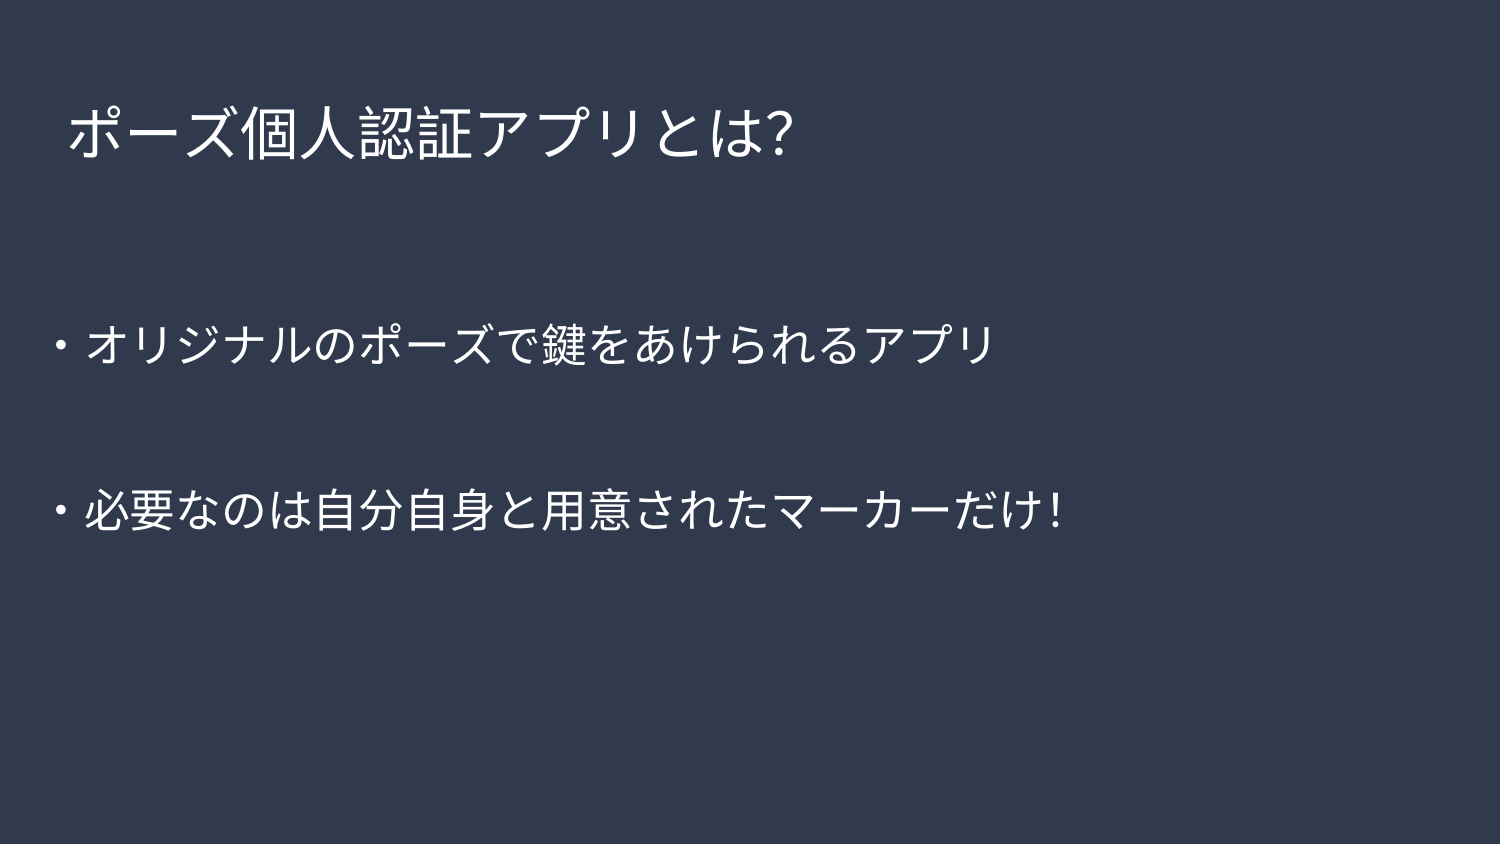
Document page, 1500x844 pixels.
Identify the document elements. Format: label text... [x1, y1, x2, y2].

title ・オリジナルのポーズで鍵をあけられるアプリ ・必要なのは自分自身と用意されたマーカーだけ！ [23, 506, 1359, 662]
title ポーズ個人認証アプリとは？ [51, 82, 1449, 185]
